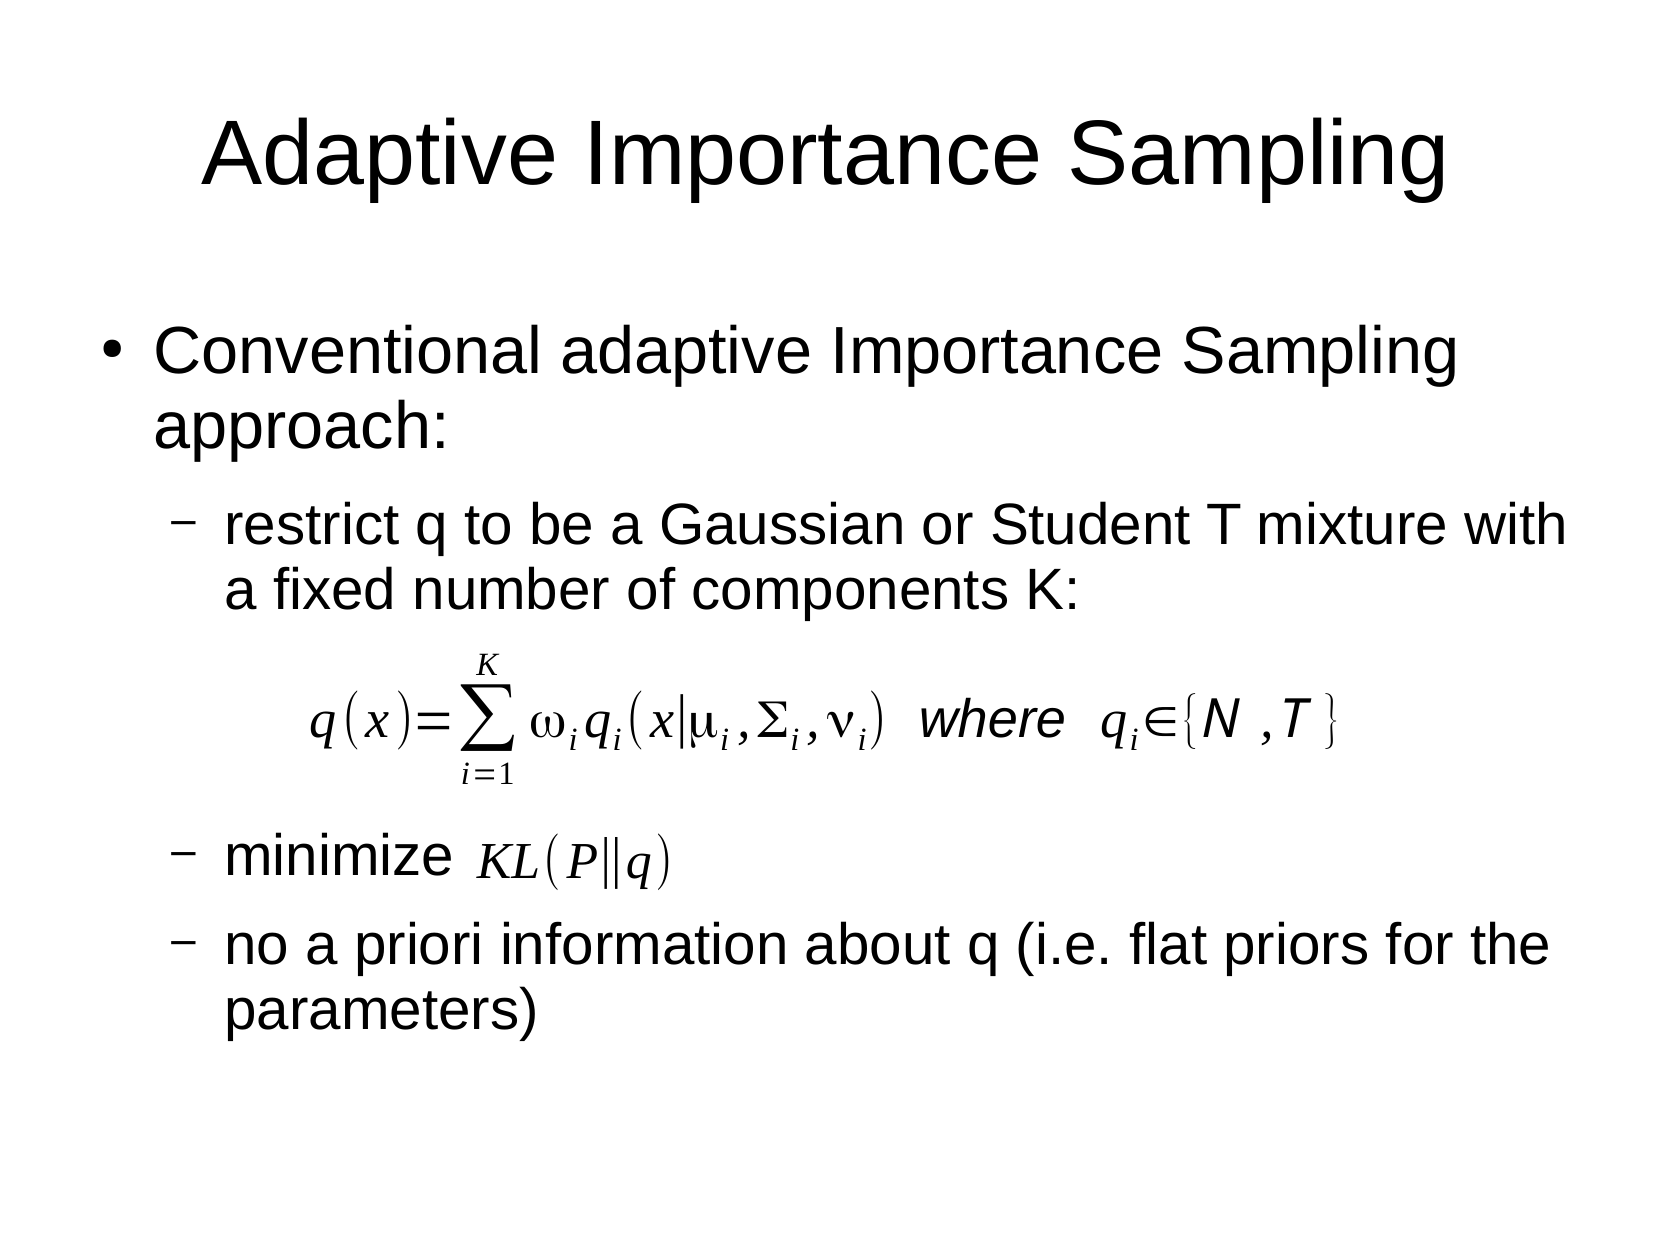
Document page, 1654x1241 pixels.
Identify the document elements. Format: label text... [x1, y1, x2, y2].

chart [303, 645, 1351, 793]
list Conventional adaptive Importance Sampling approach: restrict q to be a Gaussian or Student T mixture with a fixed number of components K: minimize no a priori information about q (i.e. flat priors for the parameters) [82, 312, 1571, 1182]
chart [467, 830, 679, 894]
title Adaptive Importance Sampling [82, 49, 1571, 257]
